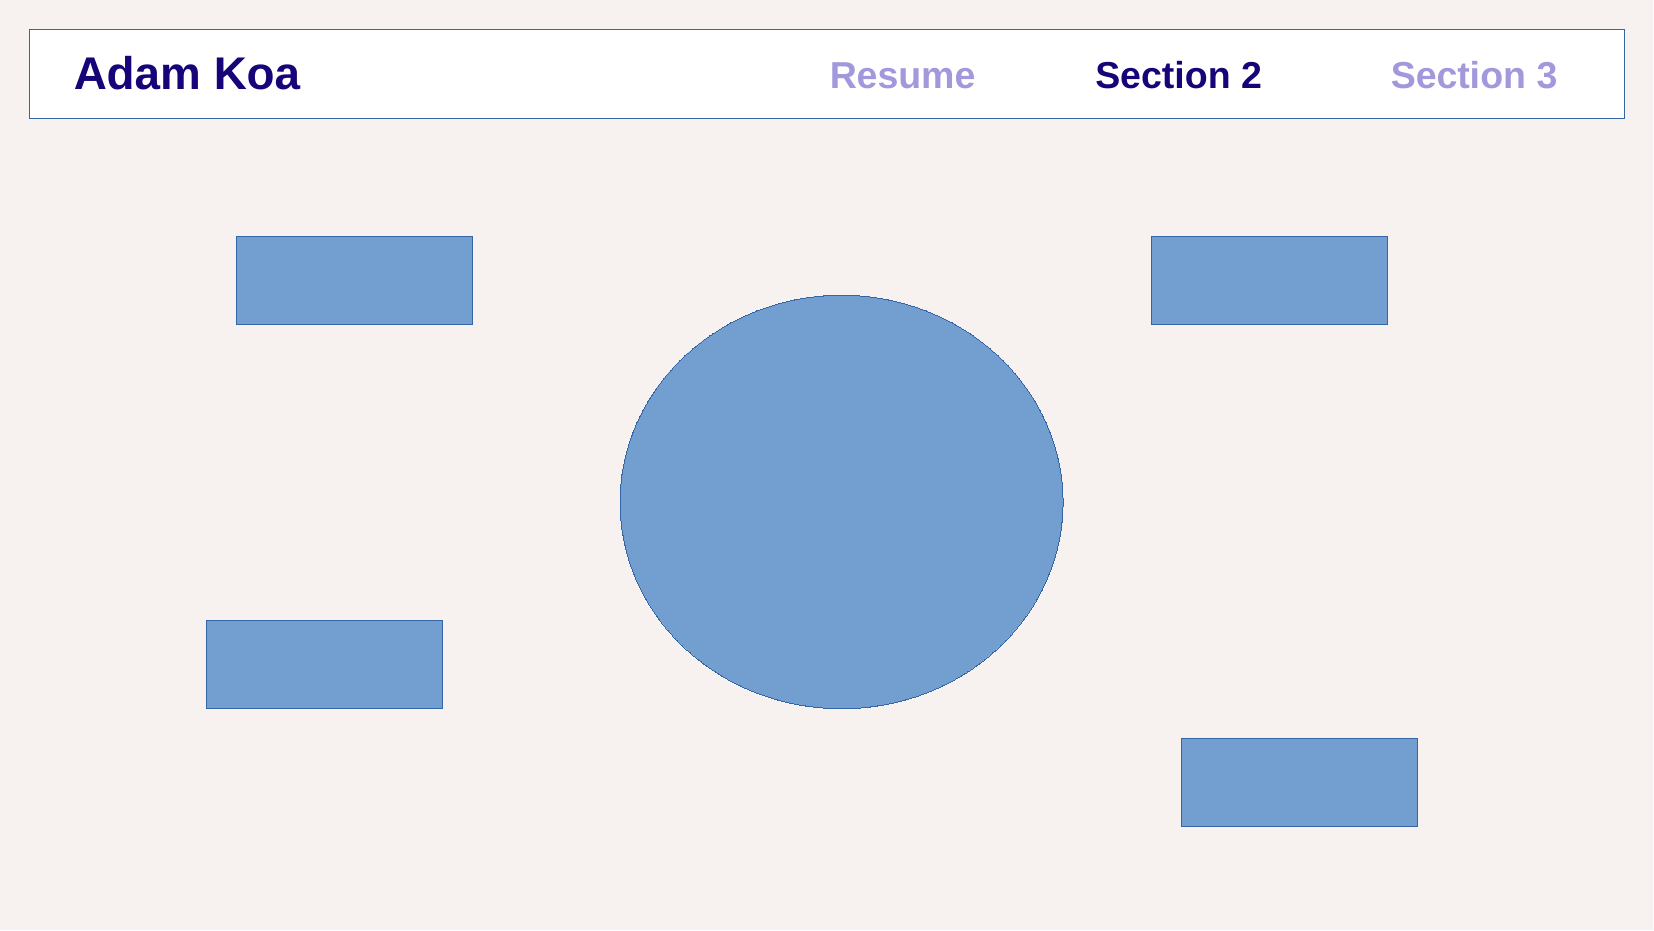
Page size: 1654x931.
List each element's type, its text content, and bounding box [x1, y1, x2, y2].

text_box [1181, 738, 1418, 827]
text_box [236, 236, 473, 325]
text_box Section 3 [1375, 47, 1642, 105]
text_box [206, 620, 443, 709]
text_box [1151, 236, 1388, 325]
text_box [29, 29, 1625, 119]
text_box Resume [814, 47, 1080, 105]
text_box Section 2 [1080, 47, 1347, 105]
text_box Adam Koa [59, 40, 325, 107]
text_box [620, 295, 1064, 709]
